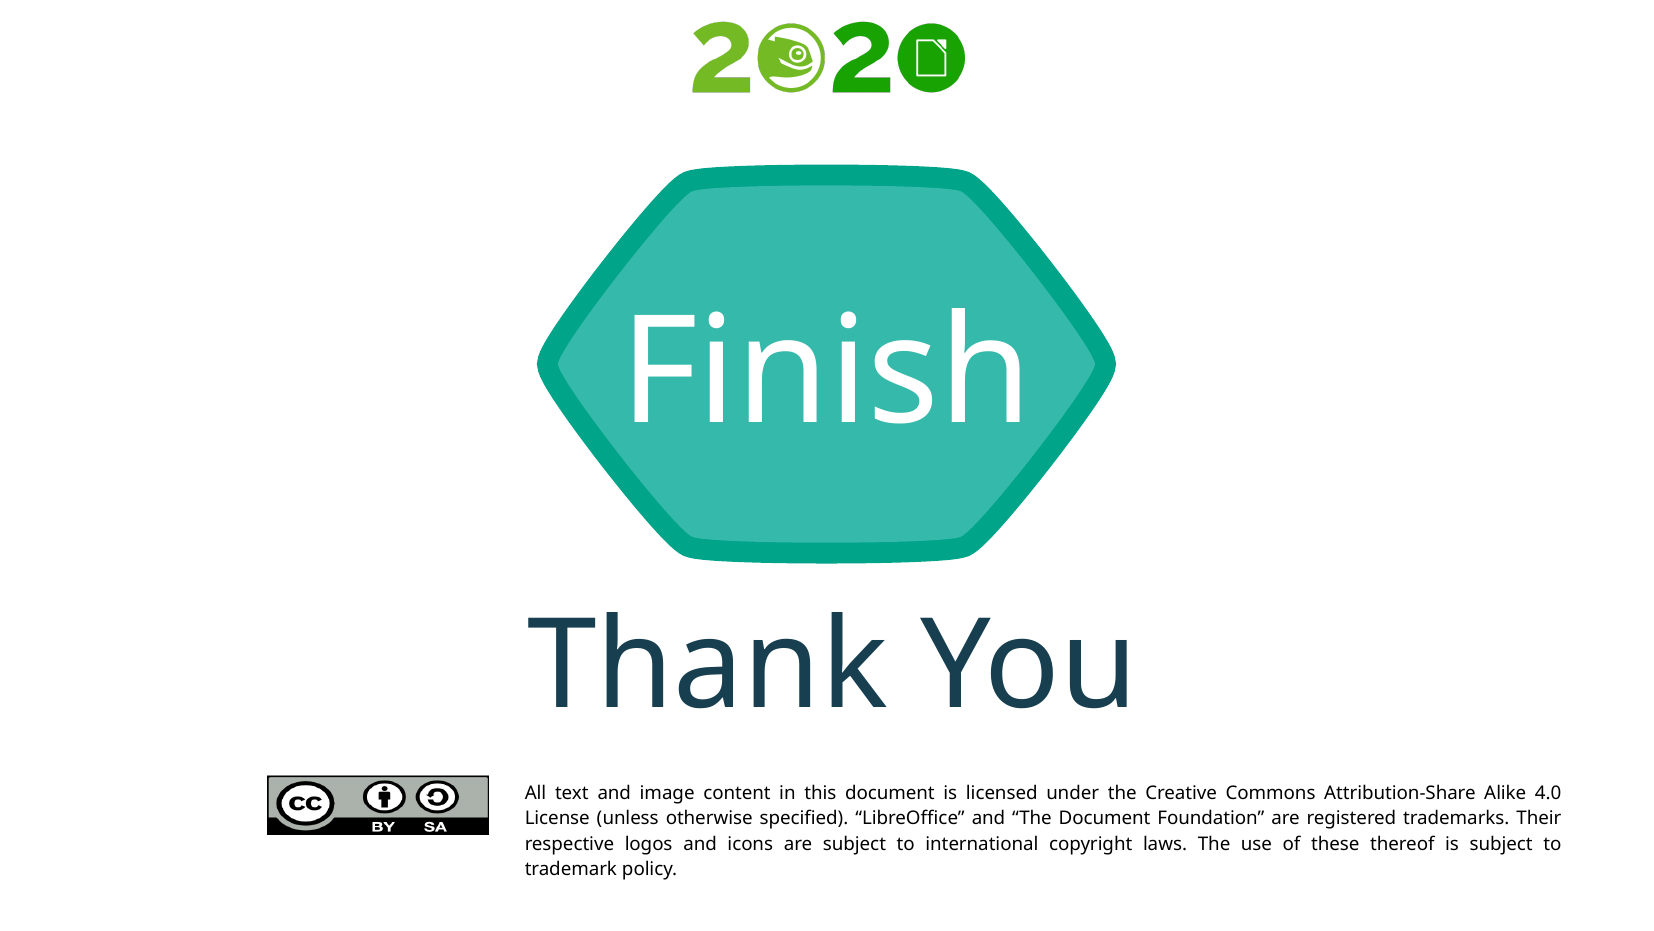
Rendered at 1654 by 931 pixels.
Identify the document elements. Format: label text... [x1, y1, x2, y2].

picture [267, 775, 489, 835]
picture [675, 14, 975, 106]
text_box Thank You [420, 580, 1246, 738]
text_box Finish [558, 185, 1095, 543]
